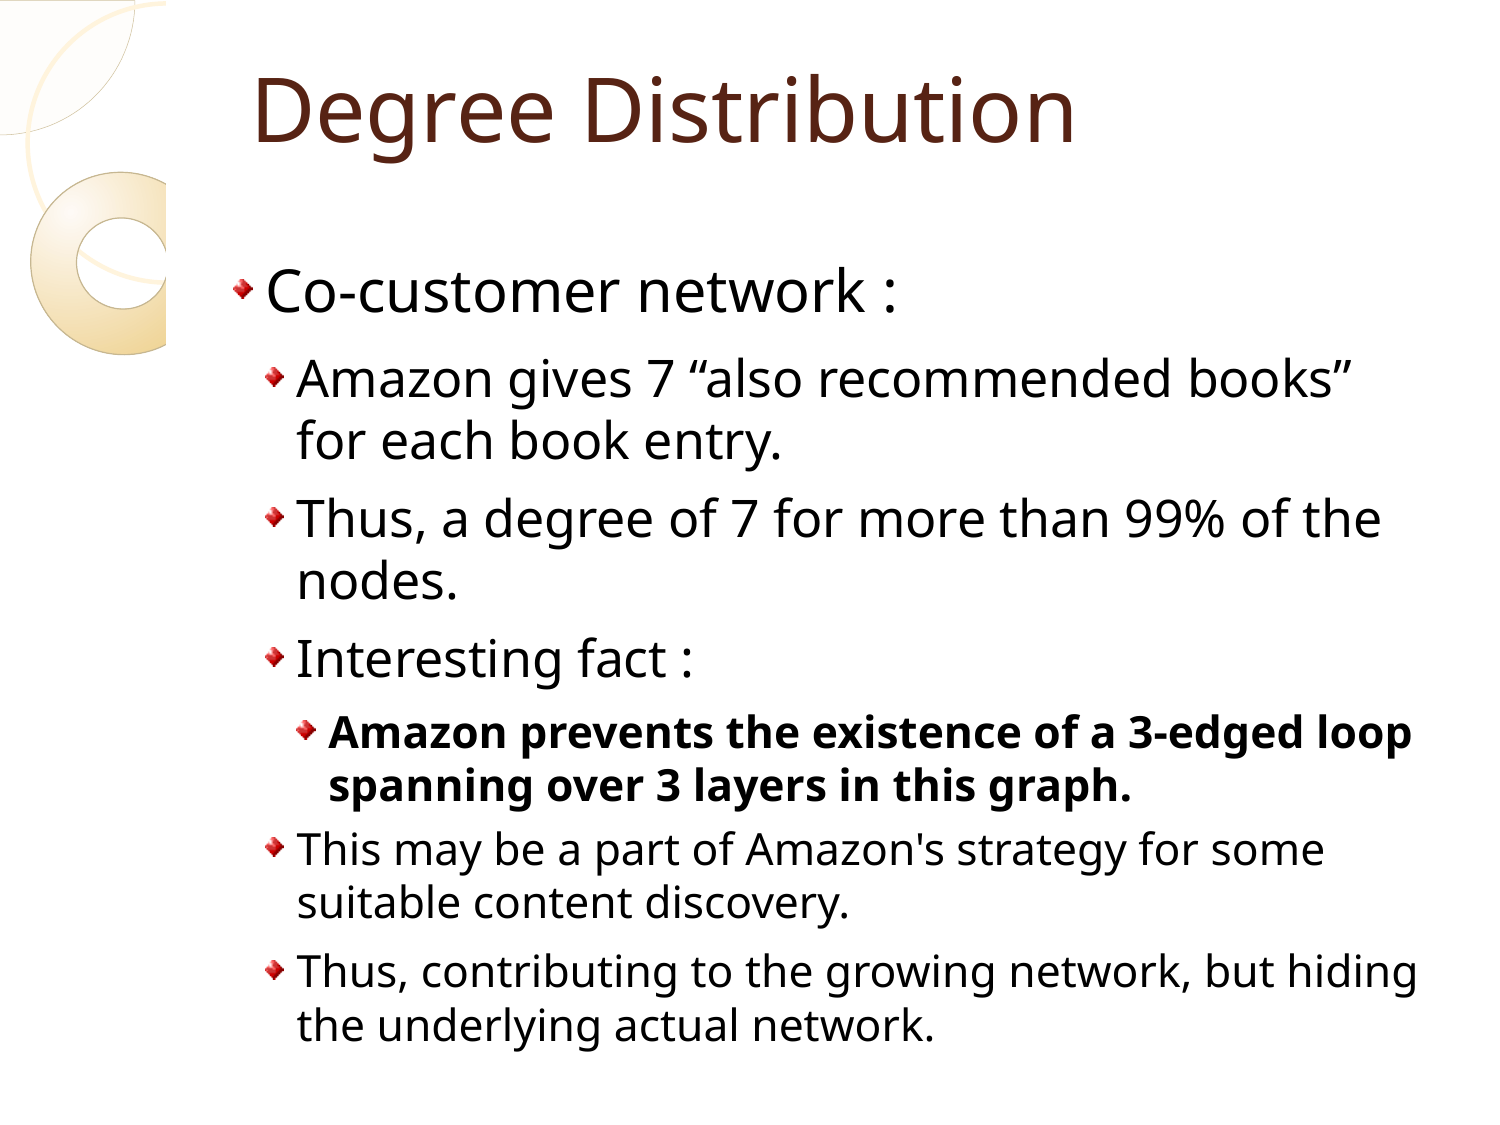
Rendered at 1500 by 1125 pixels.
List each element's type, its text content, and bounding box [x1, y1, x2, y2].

title Degree Distribution [235, 45, 1466, 233]
list Co-customer network : Amazon gives 7 “also recommended books” for each book entry. Thus, a degree of 7 for more than 99% of the nodes. Interesting fact : Amazon prevents the existence of a 3-edged loop spanning over 3 layers in this graph. This may be a part of Amazon's strategy for some suitable content discovery. Thus, contributing to the growing network, but hiding the underlying actual network. [187, 246, 1447, 1063]
